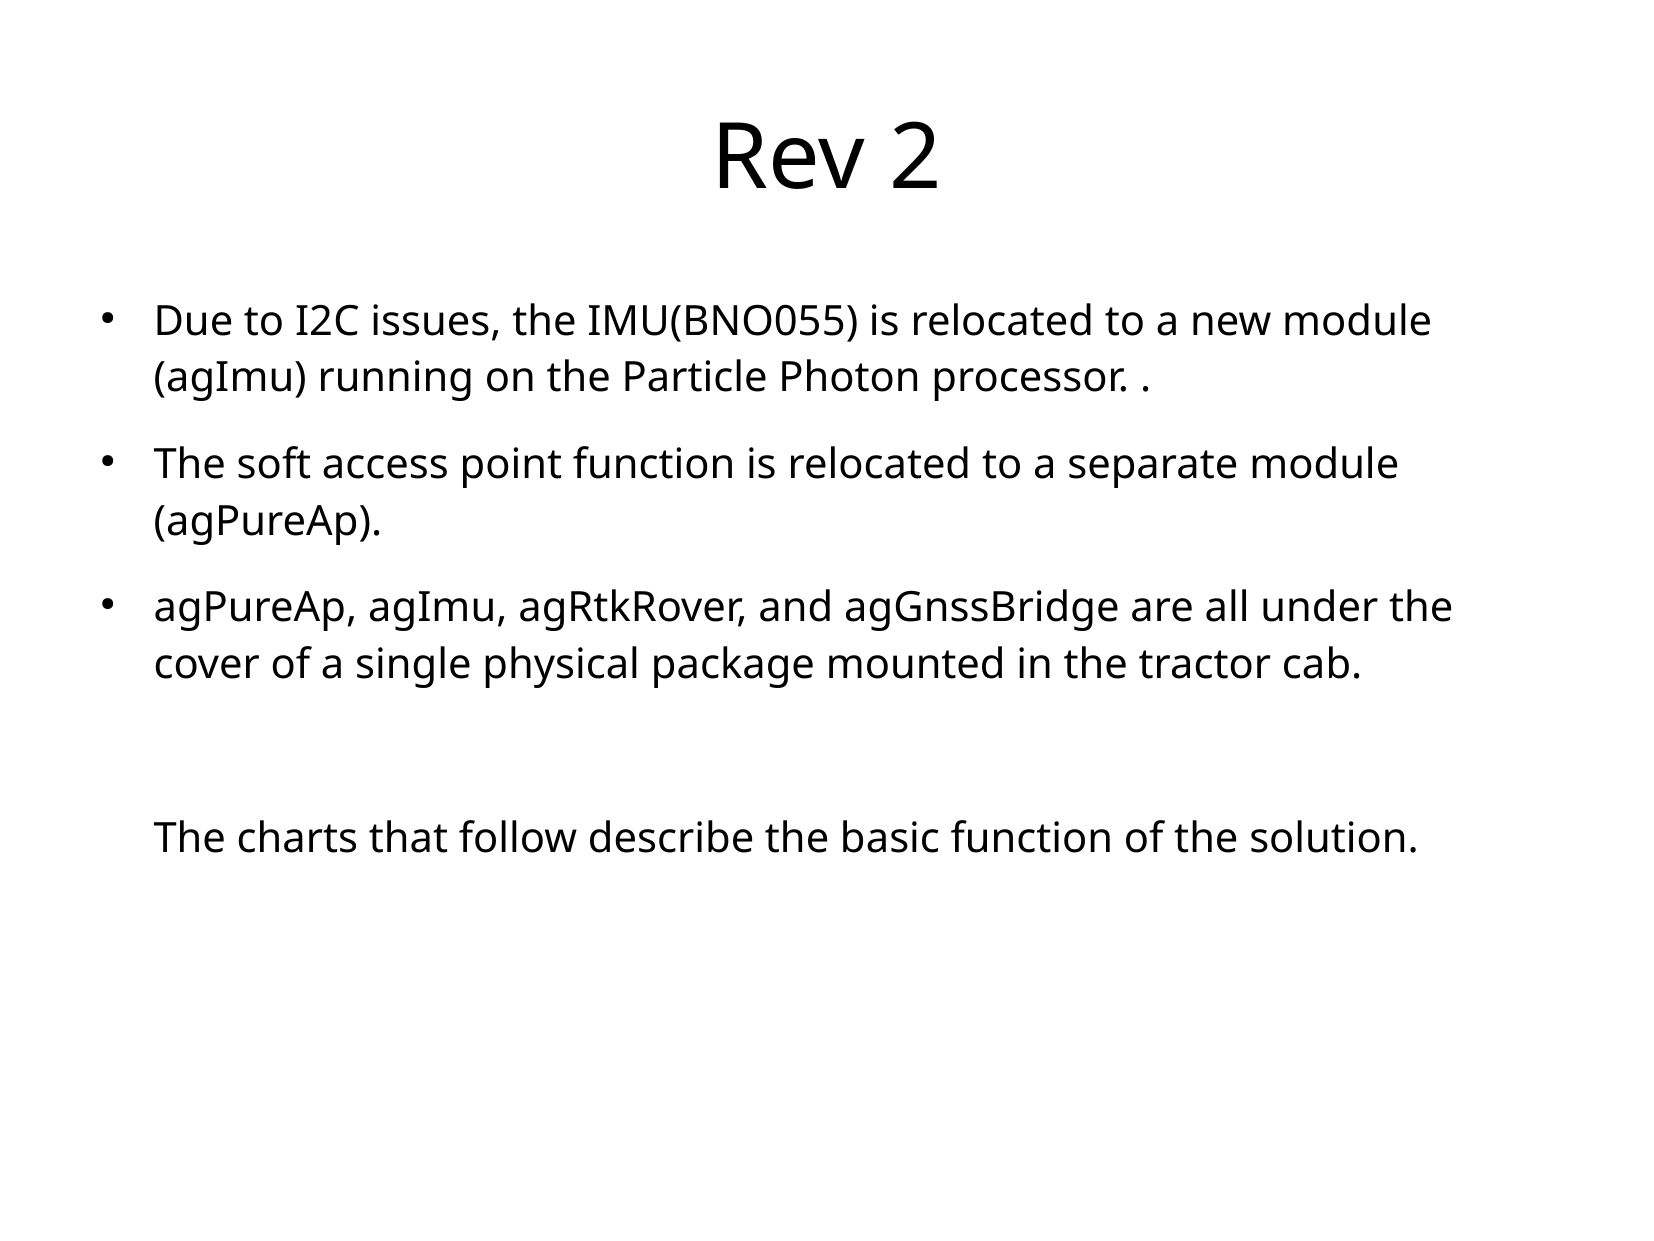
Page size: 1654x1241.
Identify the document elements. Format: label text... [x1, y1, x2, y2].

title Rev 2 [82, 49, 1571, 257]
list Due to I2C issues, the IMU(BNO055) is relocated to a new module (agImu) running on the Particle Photon processor. . The soft access point function is relocated to a separate module (agPureAp). agPureAp, agImu, agRtkRover, and agGnssBridge are all under the cover of a single physical package mounted in the tractor cab. The charts that follow describe the basic function of the solution. [82, 290, 1571, 1109]
